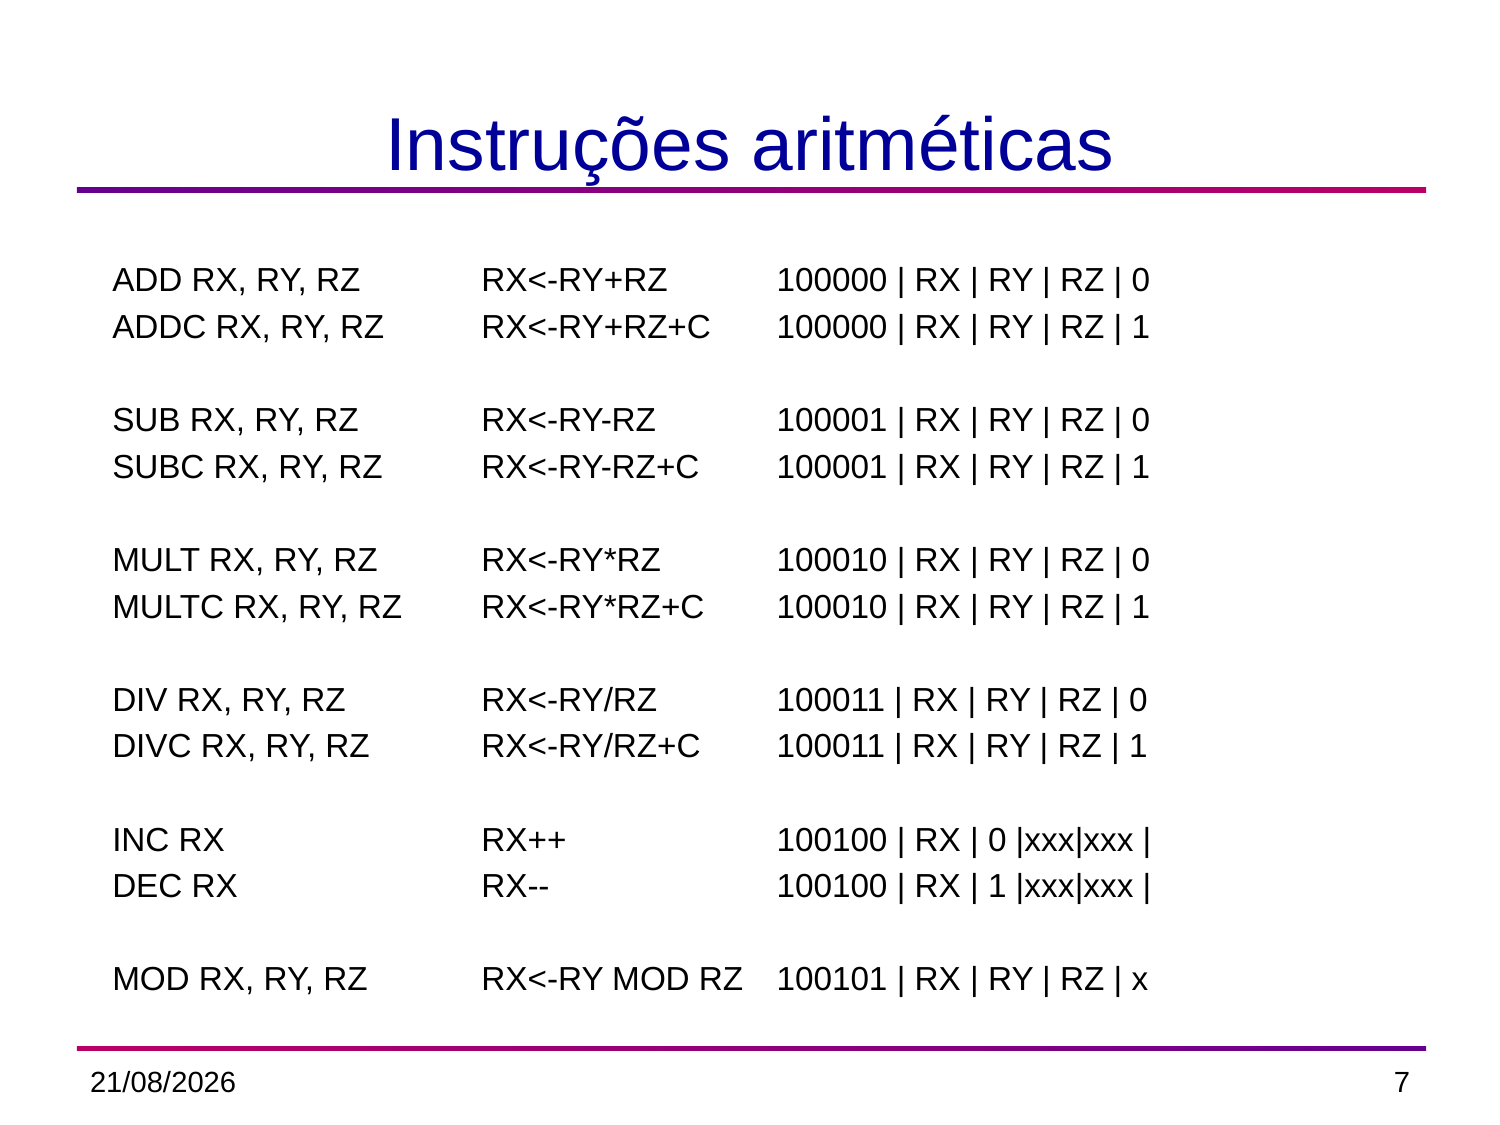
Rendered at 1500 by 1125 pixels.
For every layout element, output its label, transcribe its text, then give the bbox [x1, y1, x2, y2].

slide_number <number> [1074, 1055, 1425, 1125]
title Instruções aritméticas [76, 74, 1424, 193]
text_box ADD RX, RY, RZ RX<-RY+RZ 100000 | RX | RY | RZ | 0 ADDC RX, RY, RZ RX<-RY+RZ+C 100000 | RX | RY | RZ | 1 SUB RX, RY, RZ RX<-RY-RZ 100001 | RX | RY | RZ | 0 SUBC RX, RY, RZ RX<-RY-RZ+C 100001 | RX | RY | RZ | 1 MULT RX, RY, RZ RX<-RY*RZ 100010 | RX | RY | RZ | 0 MULTC RX, RY, RZ RX<-RY*RZ+C 100010 | RX | RY | RZ | 1 DIV RX, RY, RZ RX<-RY/RZ 100011 | RX | RY | RZ | 0 DIVC RX, RY, RZ RX<-RY/RZ+C 100011 | RX | RY | RZ | 1 INC RX RX++ 100100 | RX | 0 |xxx|xxx | DEC RX RX-- 100100 | RX | 1 |xxx|xxx | MOD RX, RY, RZ RX<-RY MOD RZ 100101 | RX | RY | RZ | x [41, 251, 1463, 1055]
slide_number 27/07/2022 [75, 1055, 425, 1125]
